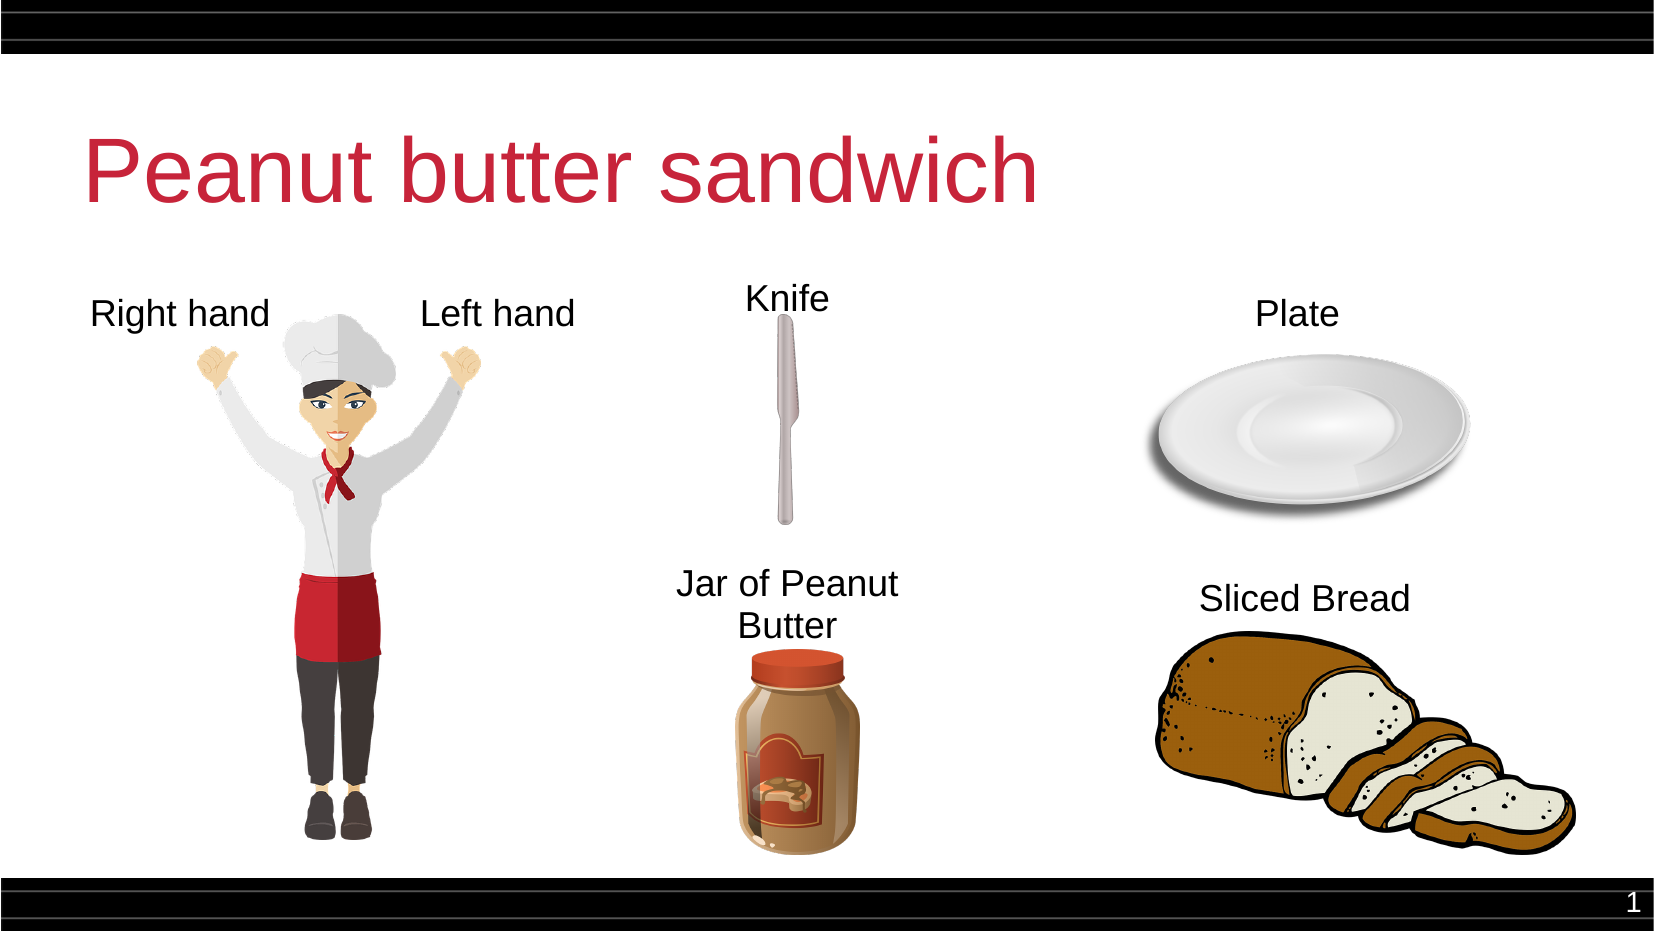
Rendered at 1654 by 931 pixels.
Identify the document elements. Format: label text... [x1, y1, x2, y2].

picture [1155, 631, 1576, 856]
text_box Knife [690, 270, 886, 327]
picture [735, 696, 860, 856]
text_box Left hand [405, 285, 601, 342]
picture [1140, 354, 1471, 526]
picture [1, 878, 1654, 931]
text_box Sliced Bread [1170, 570, 1441, 669]
title Peanut butter sandwich [82, 92, 1571, 249]
picture [1, 0, 1654, 54]
picture [197, 314, 481, 841]
picture [735, 327, 841, 526]
text_box Right hand [75, 285, 316, 346]
text_box Jar of Peanut Butter [660, 555, 916, 696]
text_box Plate [1200, 285, 1396, 342]
